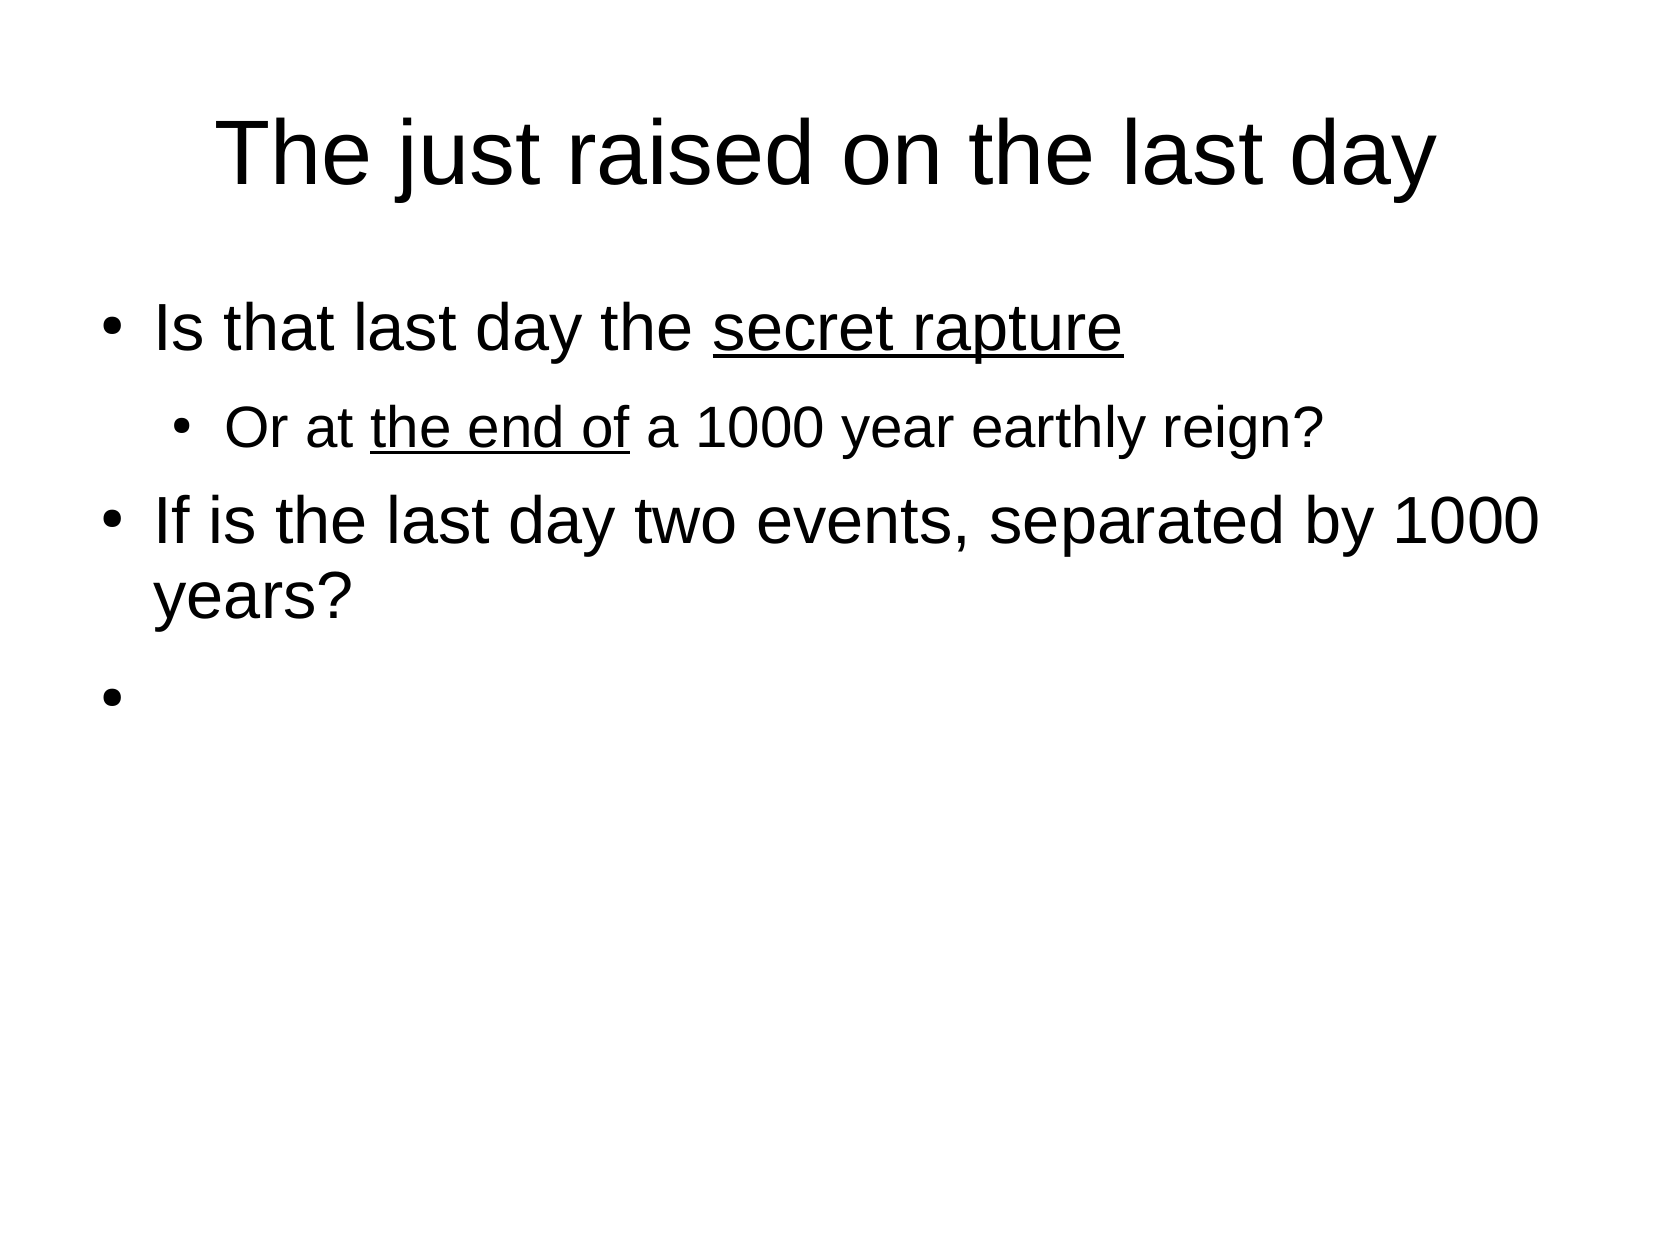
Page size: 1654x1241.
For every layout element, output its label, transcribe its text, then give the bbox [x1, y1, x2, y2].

list Is that last day the secret rapture Or at the end of a 1000 year earthly reign? If is the last day two events, separated by 1000 years? [82, 290, 1571, 1010]
title The just raised on the last day [82, 49, 1571, 257]
